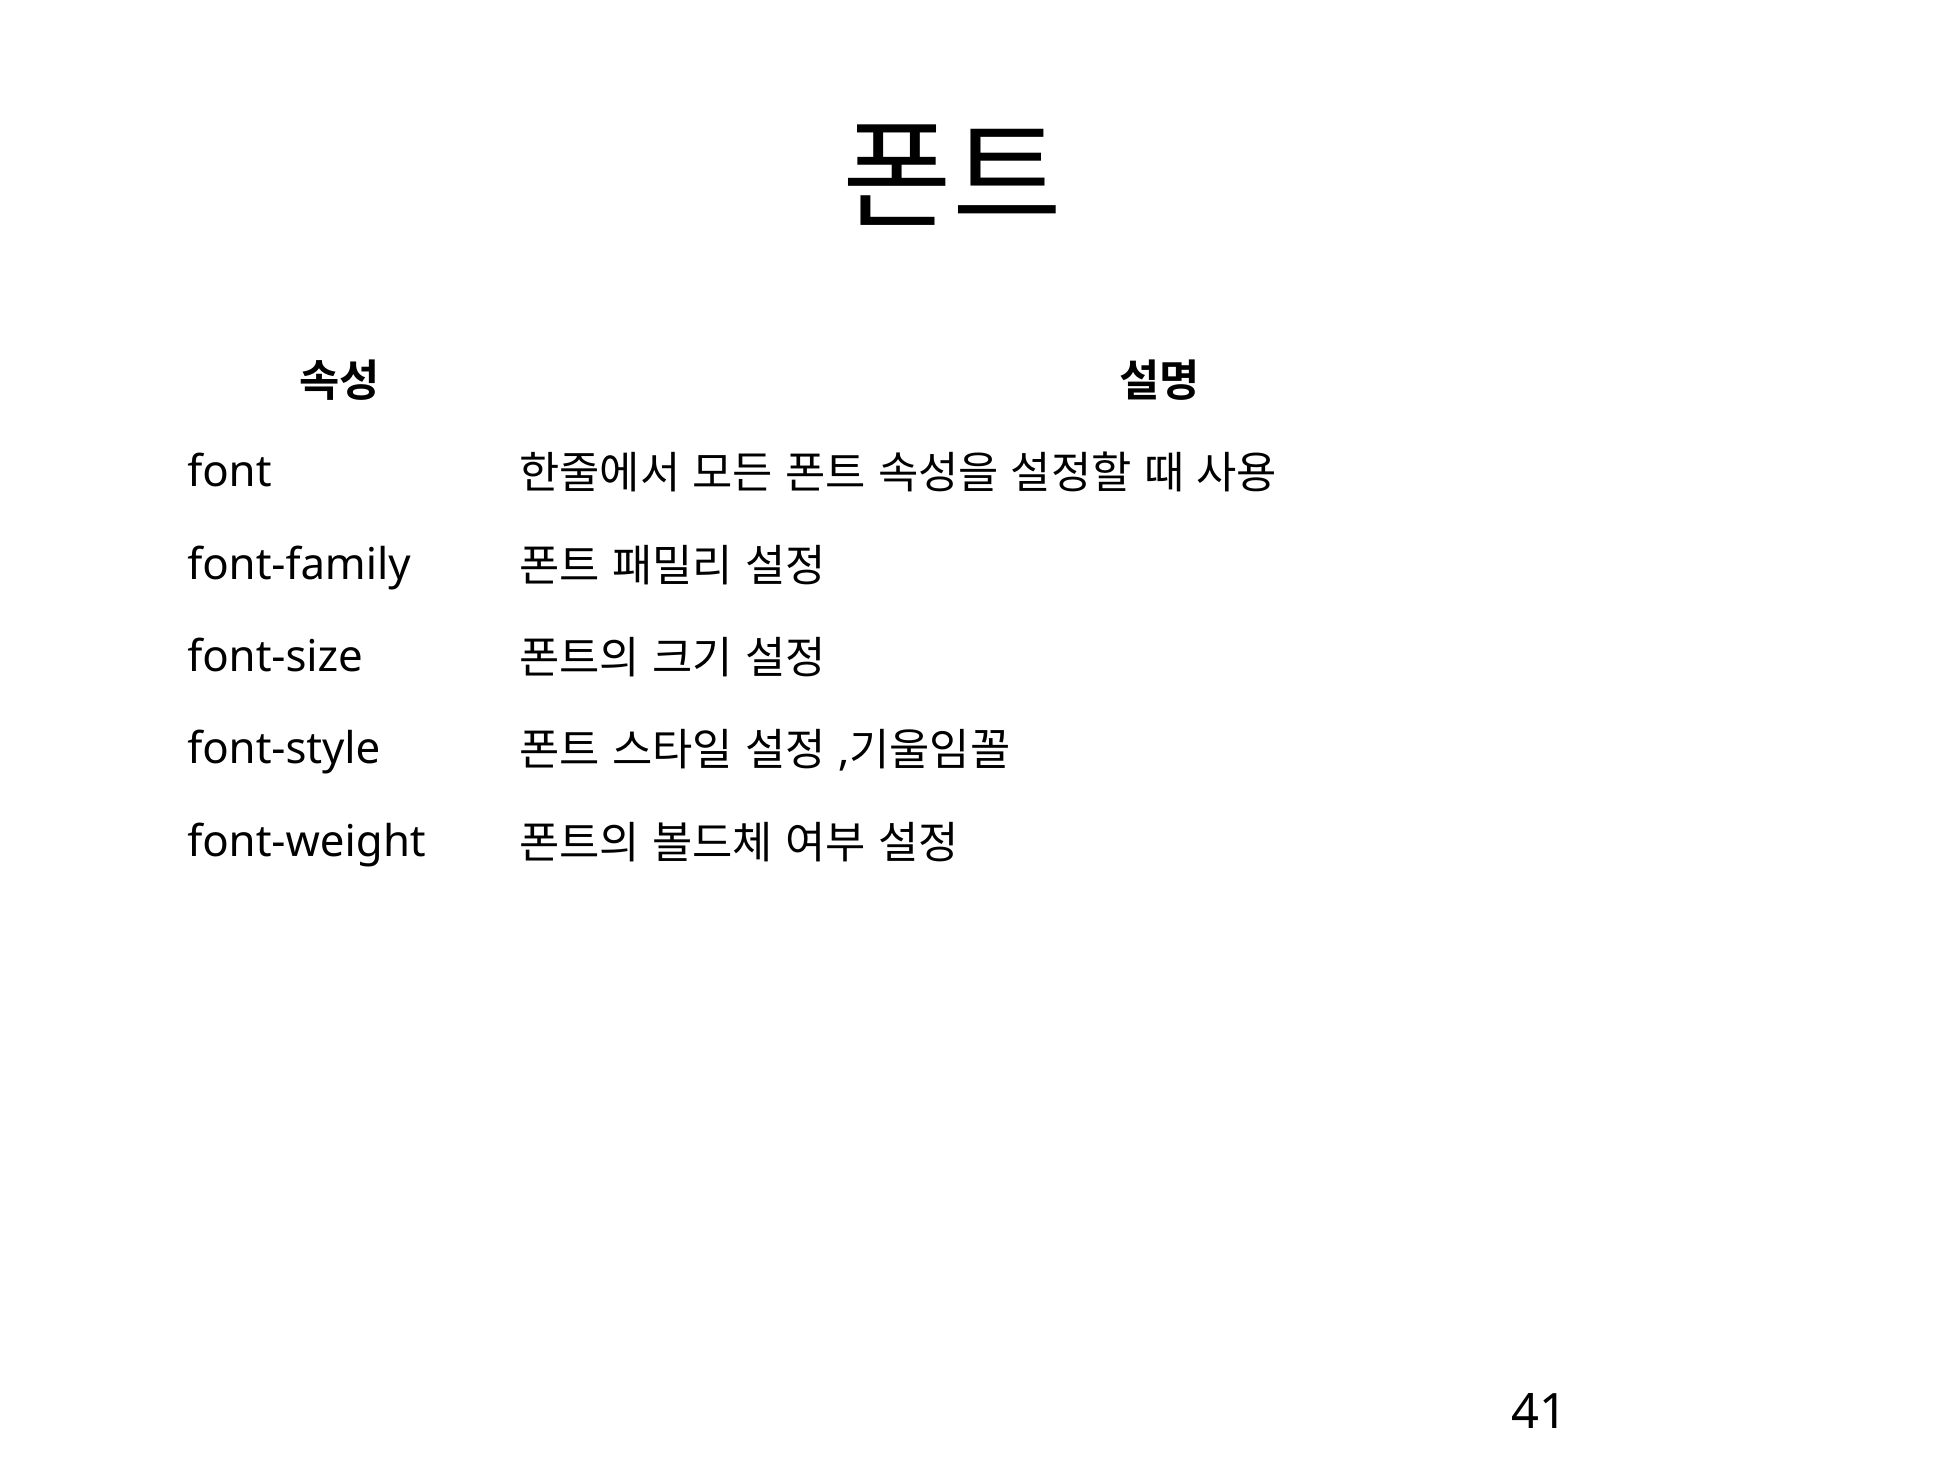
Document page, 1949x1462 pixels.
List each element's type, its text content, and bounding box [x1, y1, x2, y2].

table_cell font-style [173, 701, 506, 793]
table_cell 폰트 스타일 설정 ,기울임꼴 [506, 701, 1814, 793]
table_header 설명 [506, 331, 1814, 424]
table_cell 폰트의 크기 설정 [506, 608, 1814, 701]
table_cell 폰트의 볼드체 여부 설정 [506, 793, 1814, 885]
table_cell font-weight [173, 793, 506, 885]
table_cell font-family [173, 516, 506, 608]
title 폰트 [156, 92, 1749, 255]
slide_number <숫자> [1496, 1372, 1899, 1462]
table_header 속성 [173, 331, 506, 424]
table_cell font-size [173, 608, 506, 701]
table_cell 한줄에서 모든 폰트 속성을 설정할 때 사용 [506, 424, 1814, 516]
table_cell font [173, 424, 506, 516]
table_cell 폰트 패밀리 설정 [506, 516, 1814, 608]
